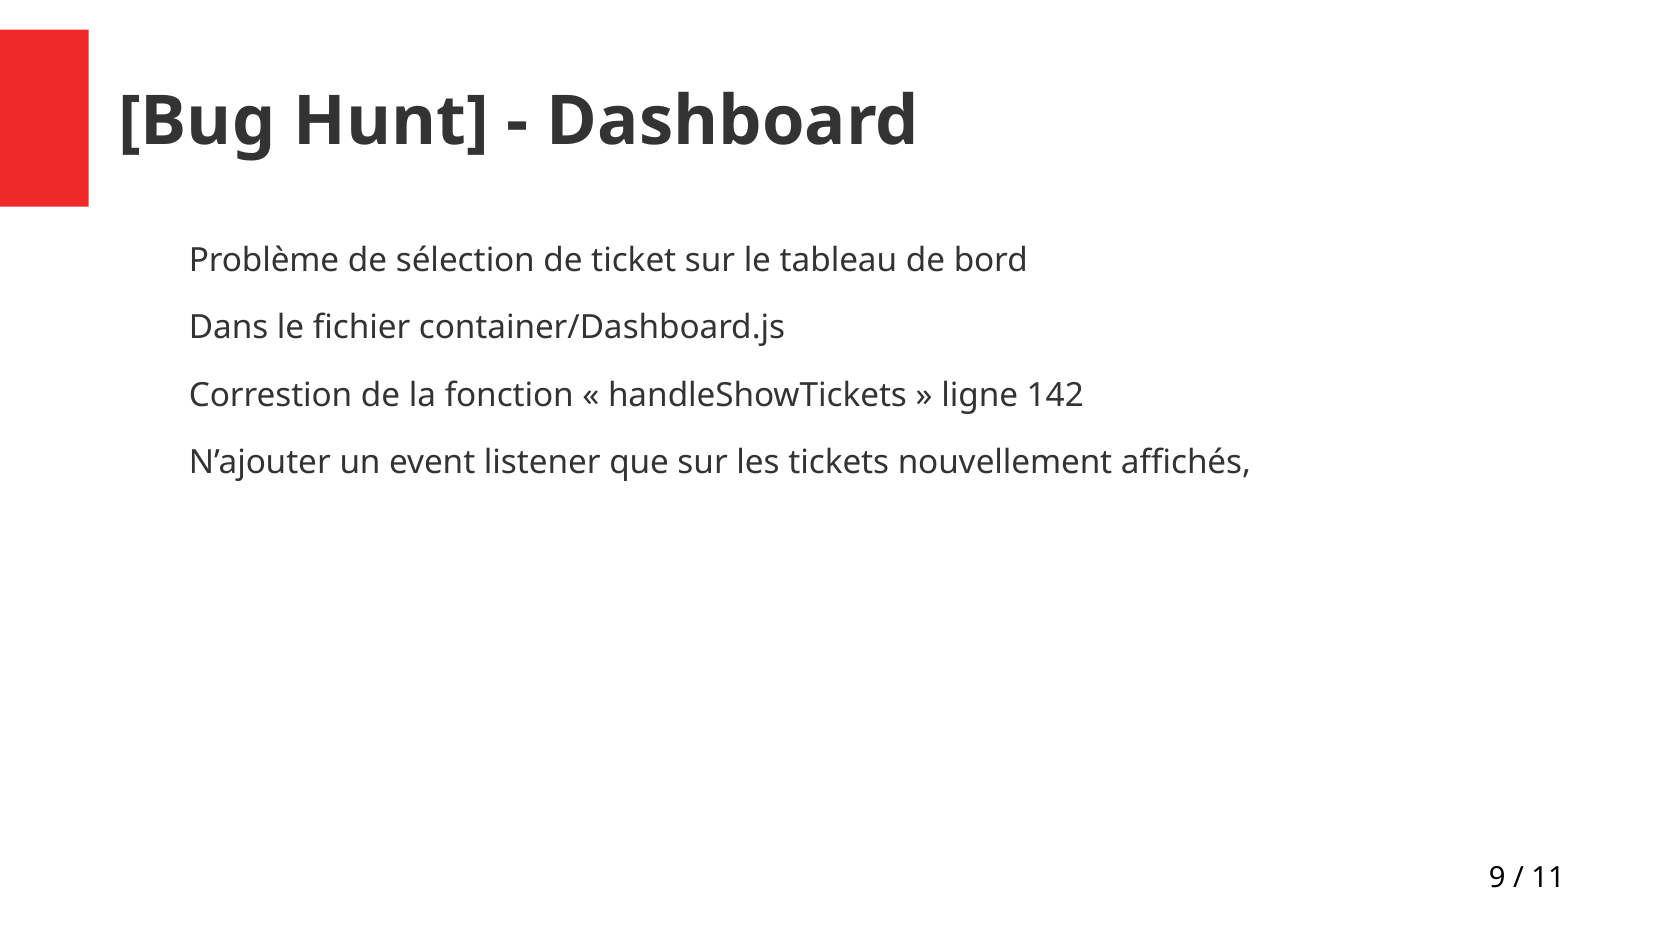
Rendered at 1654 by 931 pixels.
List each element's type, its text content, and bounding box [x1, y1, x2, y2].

title [Bug Hunt] - Dashboard [118, 29, 1595, 207]
list Problème de sélection de ticket sur le tableau de bord Dans le fichier container/Dashboard.js Correstion de la fonction « handleShowTickets » ligne 142 N’ajouter un event listener que sur les tickets nouvellement affichés, [118, 236, 1595, 798]
